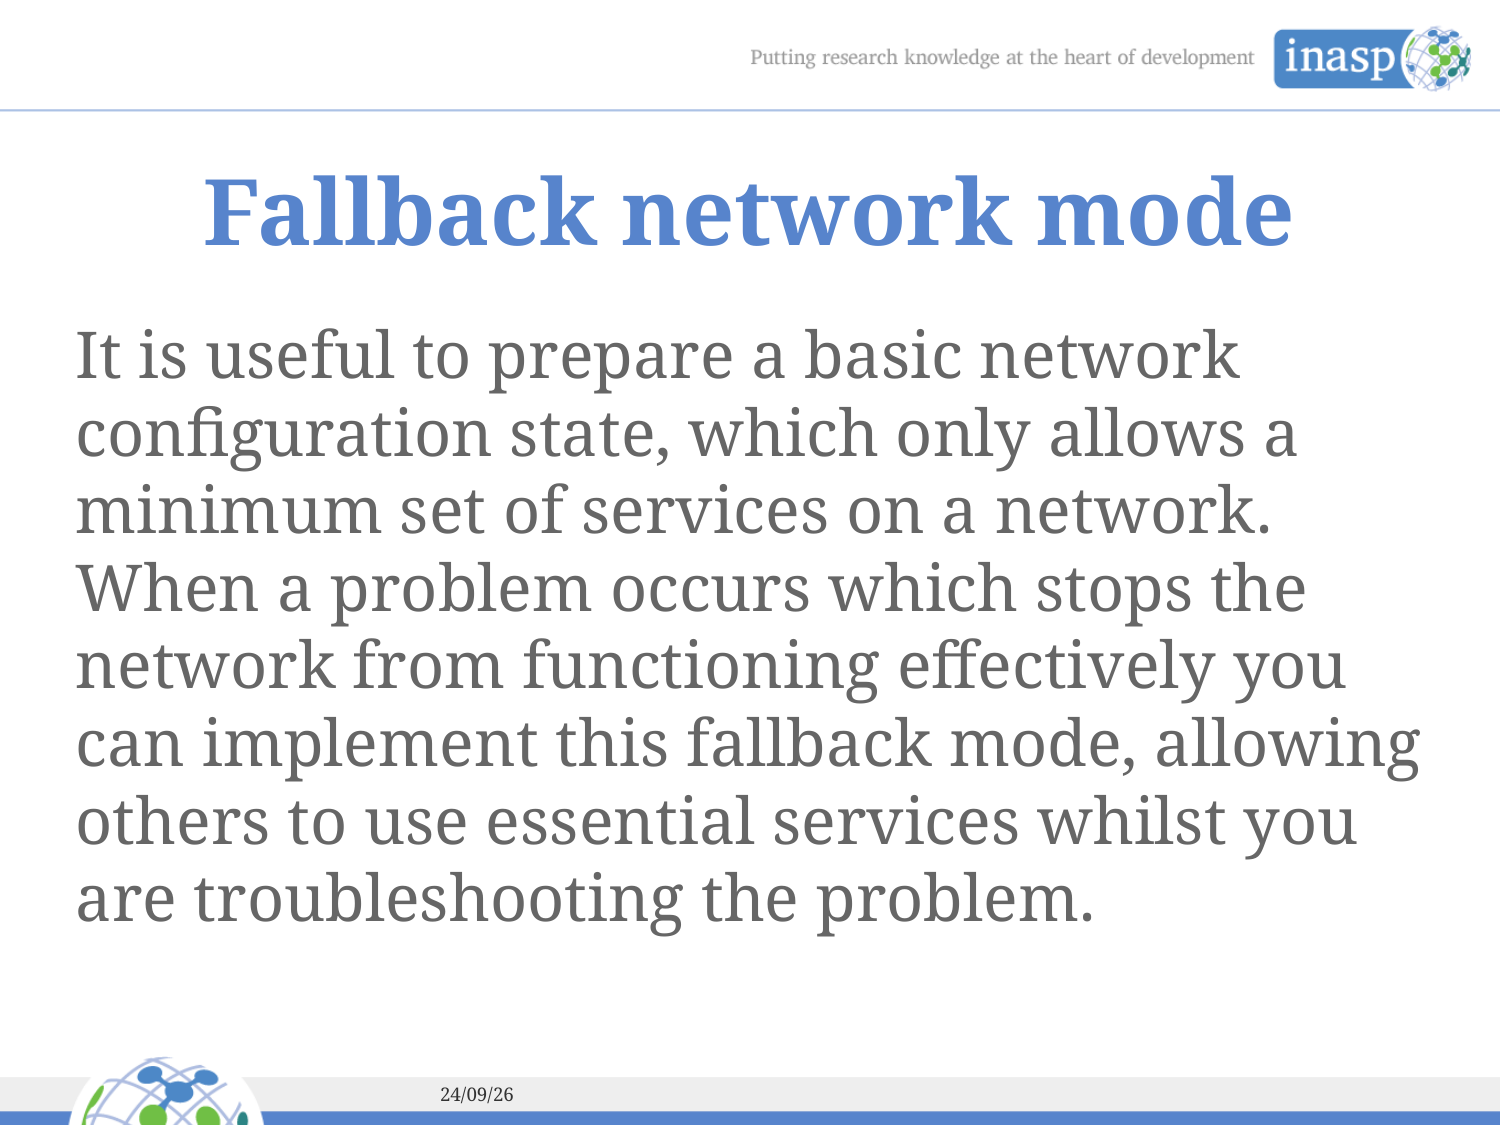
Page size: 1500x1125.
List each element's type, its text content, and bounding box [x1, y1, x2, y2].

picture [0, 0, 1500, 1125]
title Fallback network mode [75, 129, 1426, 313]
list It is useful to prepare a basic network configuration state, which only allows a minimum set of services on a network. When a problem occurs which stops the network from functioning effectively you can implement this fallback mode, allowing others to use essential services whilst you are troubleshooting the problem. [75, 313, 1426, 967]
